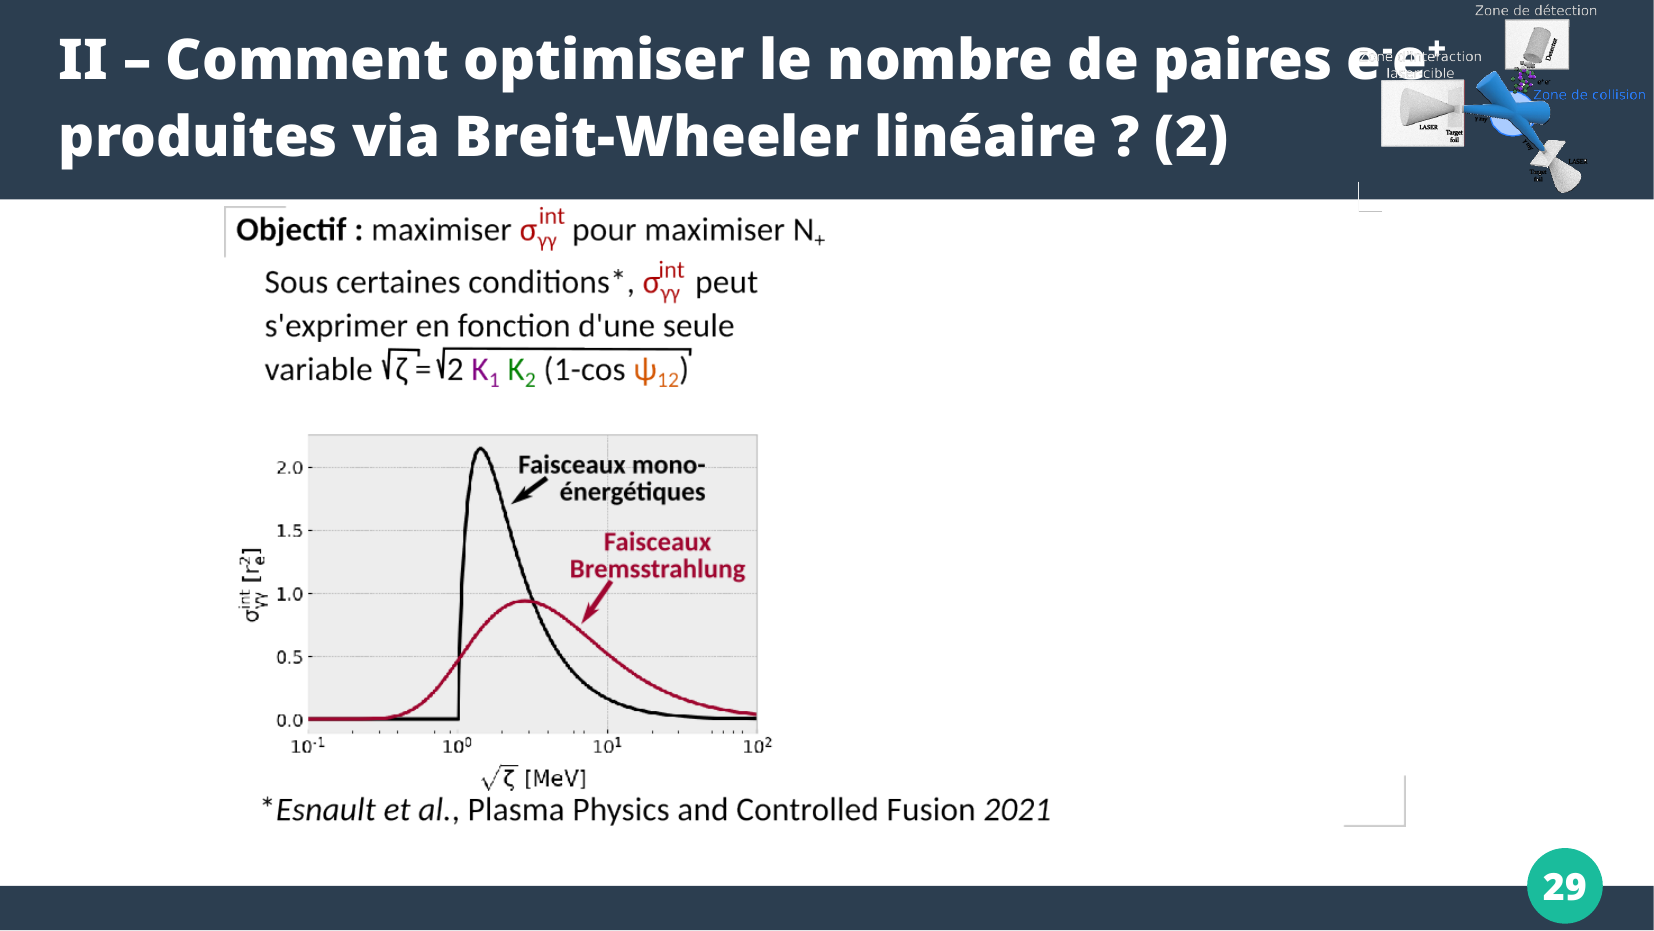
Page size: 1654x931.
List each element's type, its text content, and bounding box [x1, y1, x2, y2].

title II – Comment optimiser le nombre de paires e-e+ produites via Breit-Wheeler linéaire ? (2) [59, 37, 1358, 155]
picture [224, 0, 1654, 827]
